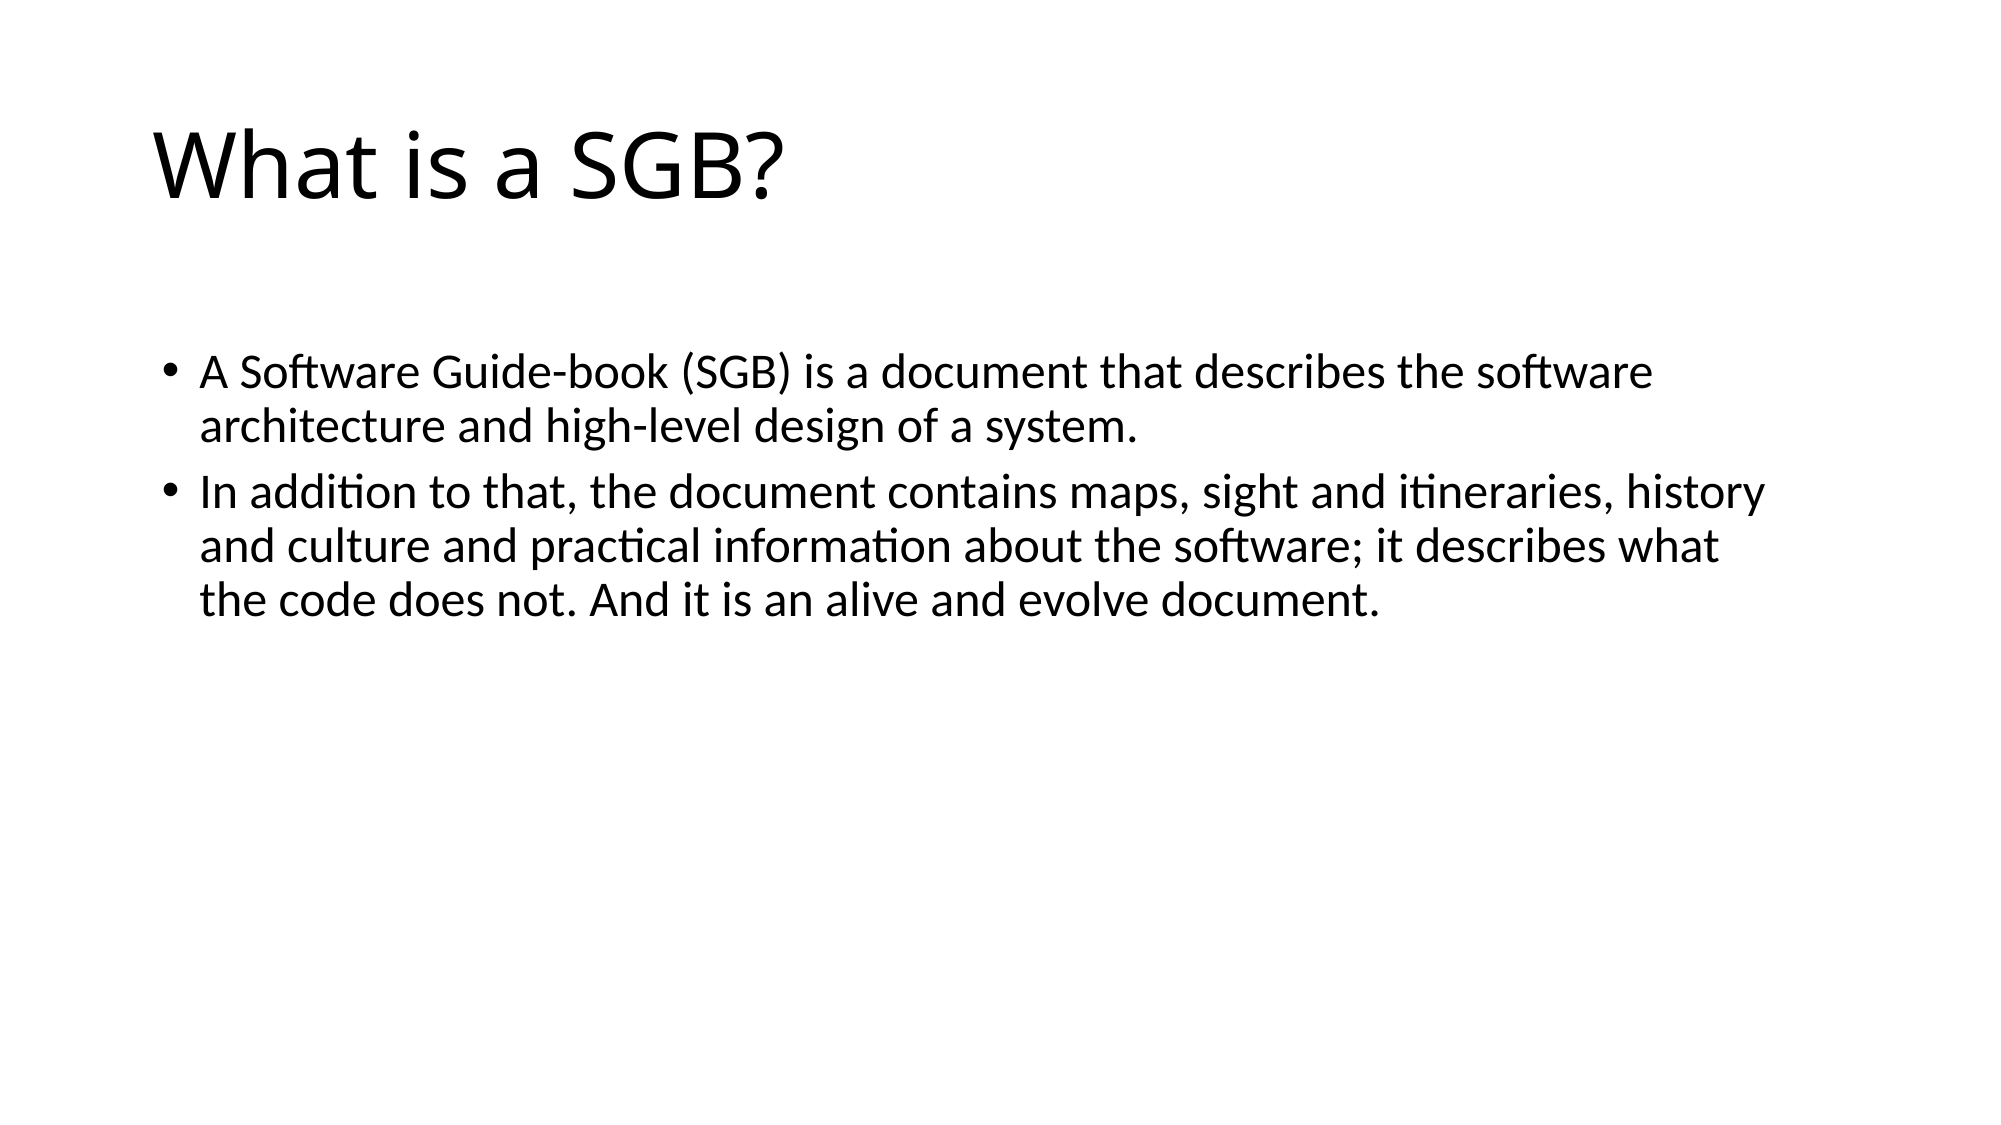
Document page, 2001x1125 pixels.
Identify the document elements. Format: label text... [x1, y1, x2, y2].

text_box A Software Guide-book (SGB) is a document that describes the software architecture and high-level design of a system. In addition to that, the document contains maps, sight and itineraries, history and culture and practical information about the software; it describes what the code does not. And it is an alive and evolve document. [137, 337, 1801, 973]
title What is a SGB? [137, 59, 1863, 278]
